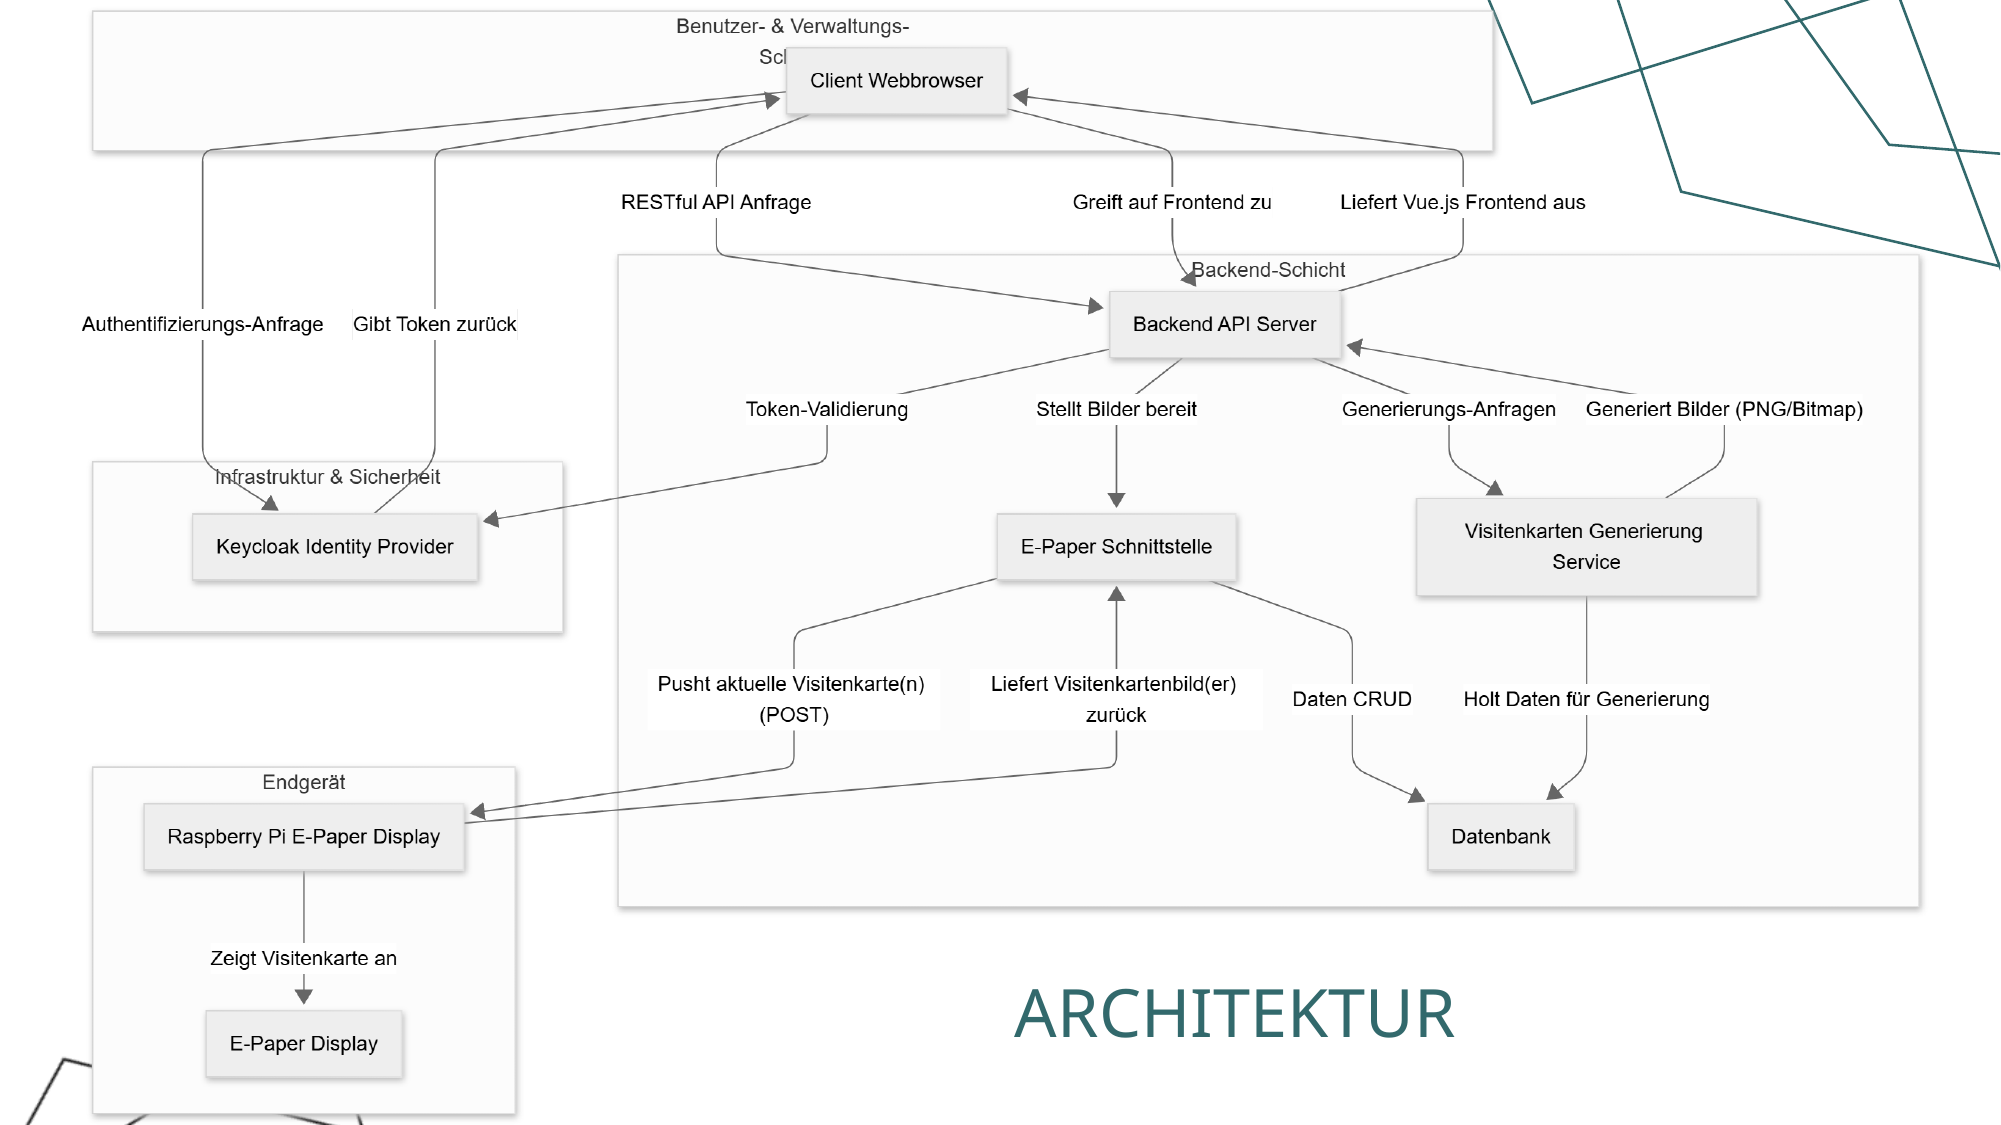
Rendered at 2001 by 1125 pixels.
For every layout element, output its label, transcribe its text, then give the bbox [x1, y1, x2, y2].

picture [69, 0, 1931, 1125]
title Architektur [999, 907, 1878, 1125]
